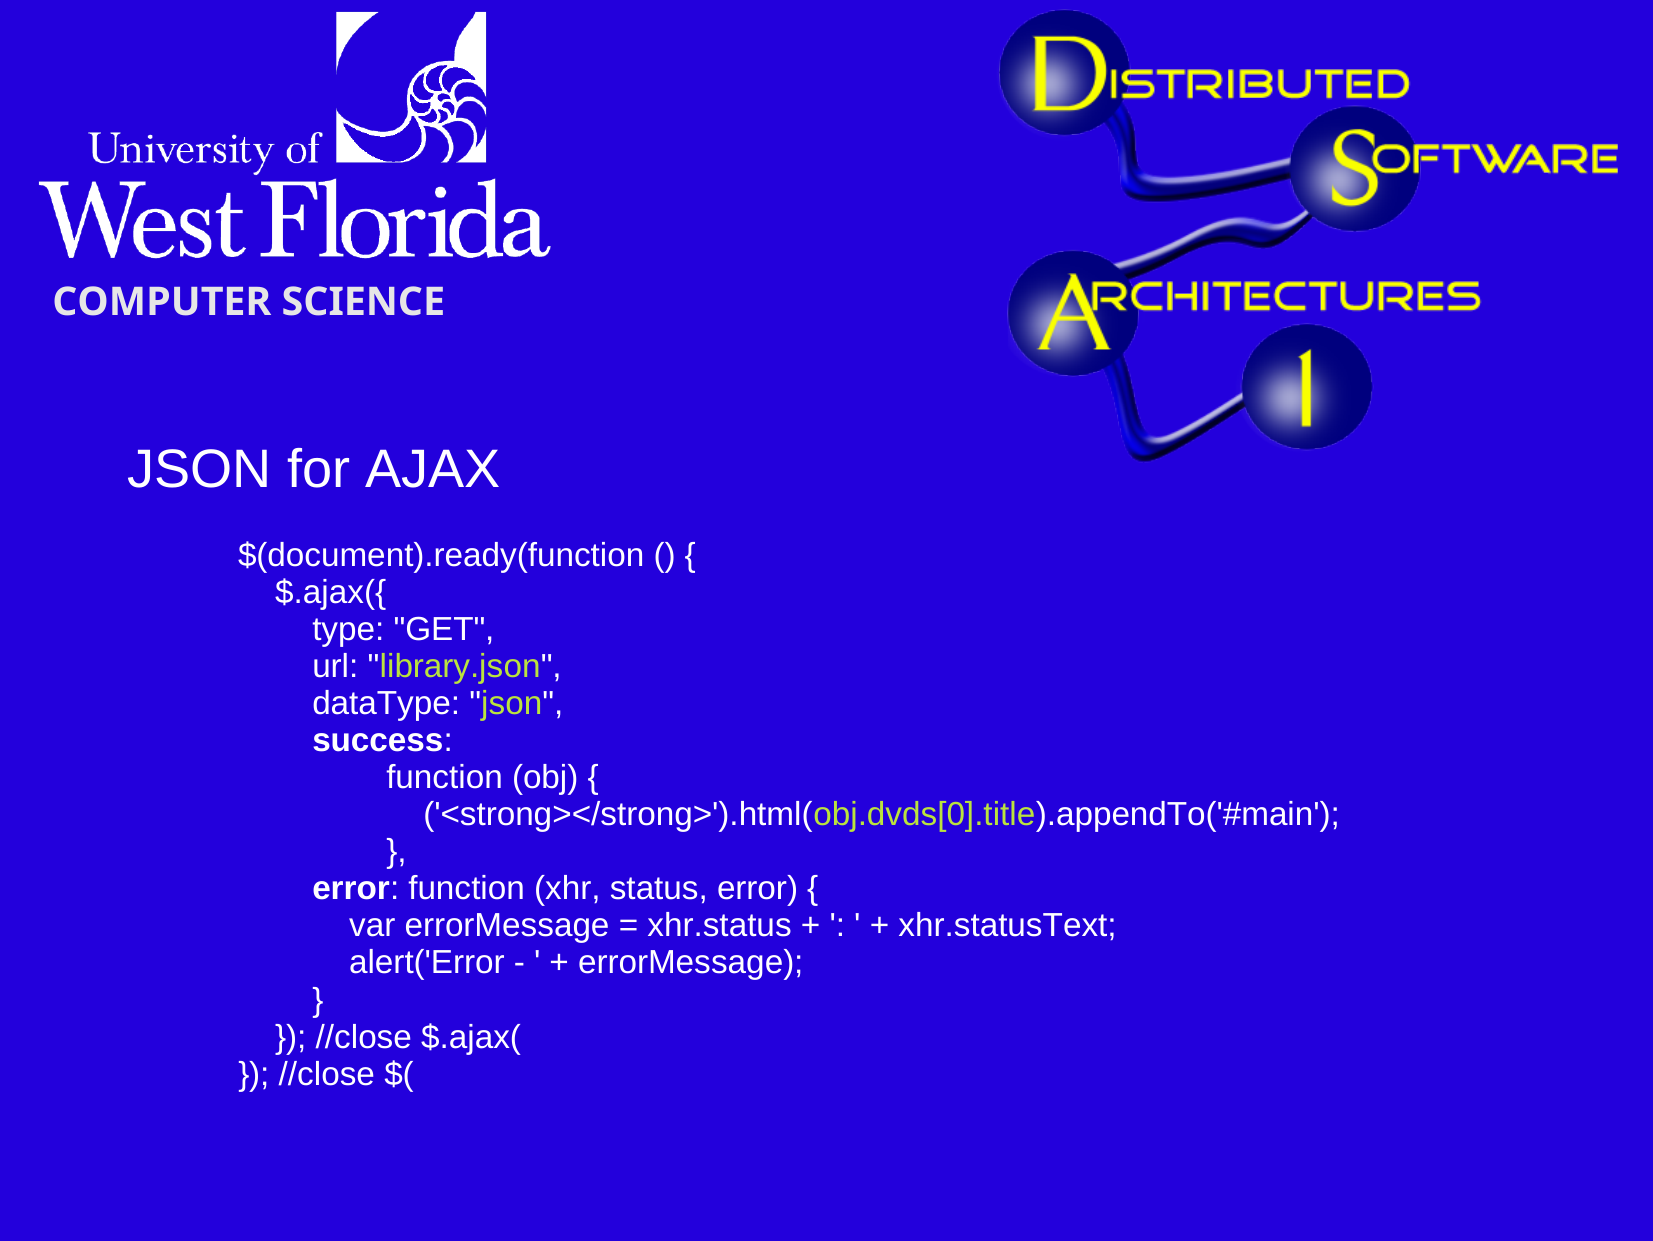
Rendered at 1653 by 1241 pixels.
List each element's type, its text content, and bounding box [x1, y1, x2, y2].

text_box COMPUTER SCIENCE [37, 262, 562, 333]
text_box JSON for AJAX $(document).ready(function () { $.ajax({ type: "GET", url: "library.json", dataType: "json", success: function (obj) { ('<strong></strong>').html(obj.dvds[0].title).appendTo('#main'); }, error: function (xhr, status, error) { var errorMessage = xhr.status + ': ' + xhr.statusText; alert('Error - ' + errorMessage); } }); //close $.ajax( }); //close $( [112, 426, 1455, 731]
picture [37, 0, 558, 262]
picture [910, 0, 1653, 506]
